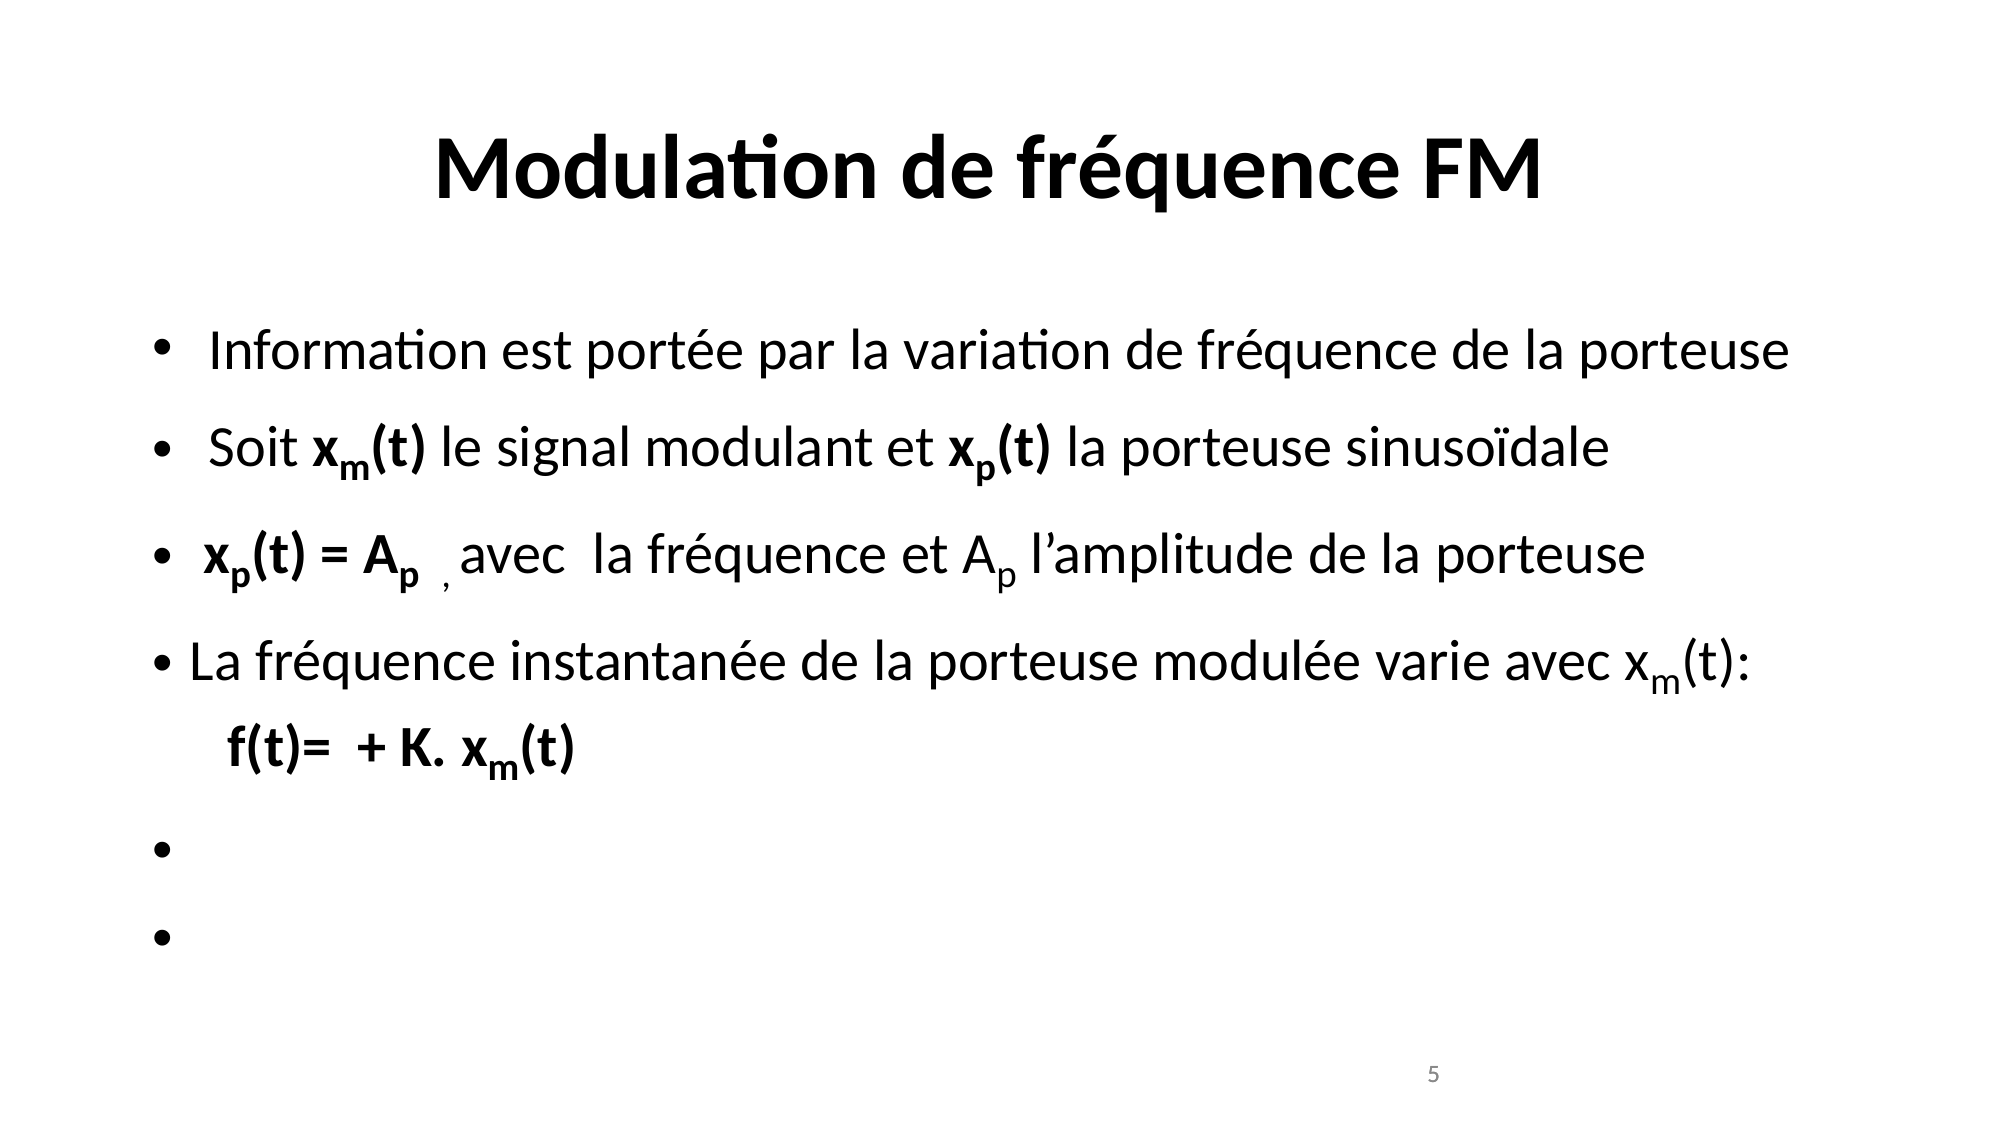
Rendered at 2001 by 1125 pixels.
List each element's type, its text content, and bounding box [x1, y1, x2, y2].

title Modulation de fréquence FM [137, 59, 1863, 278]
list Information est portée par la variation de fréquence de la porteuse Soit xm(t) le signal modulant et xp(t) la porteuse sinusoïdale xp(t) = Ap , avec la fréquence et Ap l’amplitude de la porteuse La fréquence instantanée de la porteuse modulée varie avec xm(t): f(t)= + K. xm(t) [137, 299, 1863, 1014]
text_box [1412, 1042, 1863, 1103]
